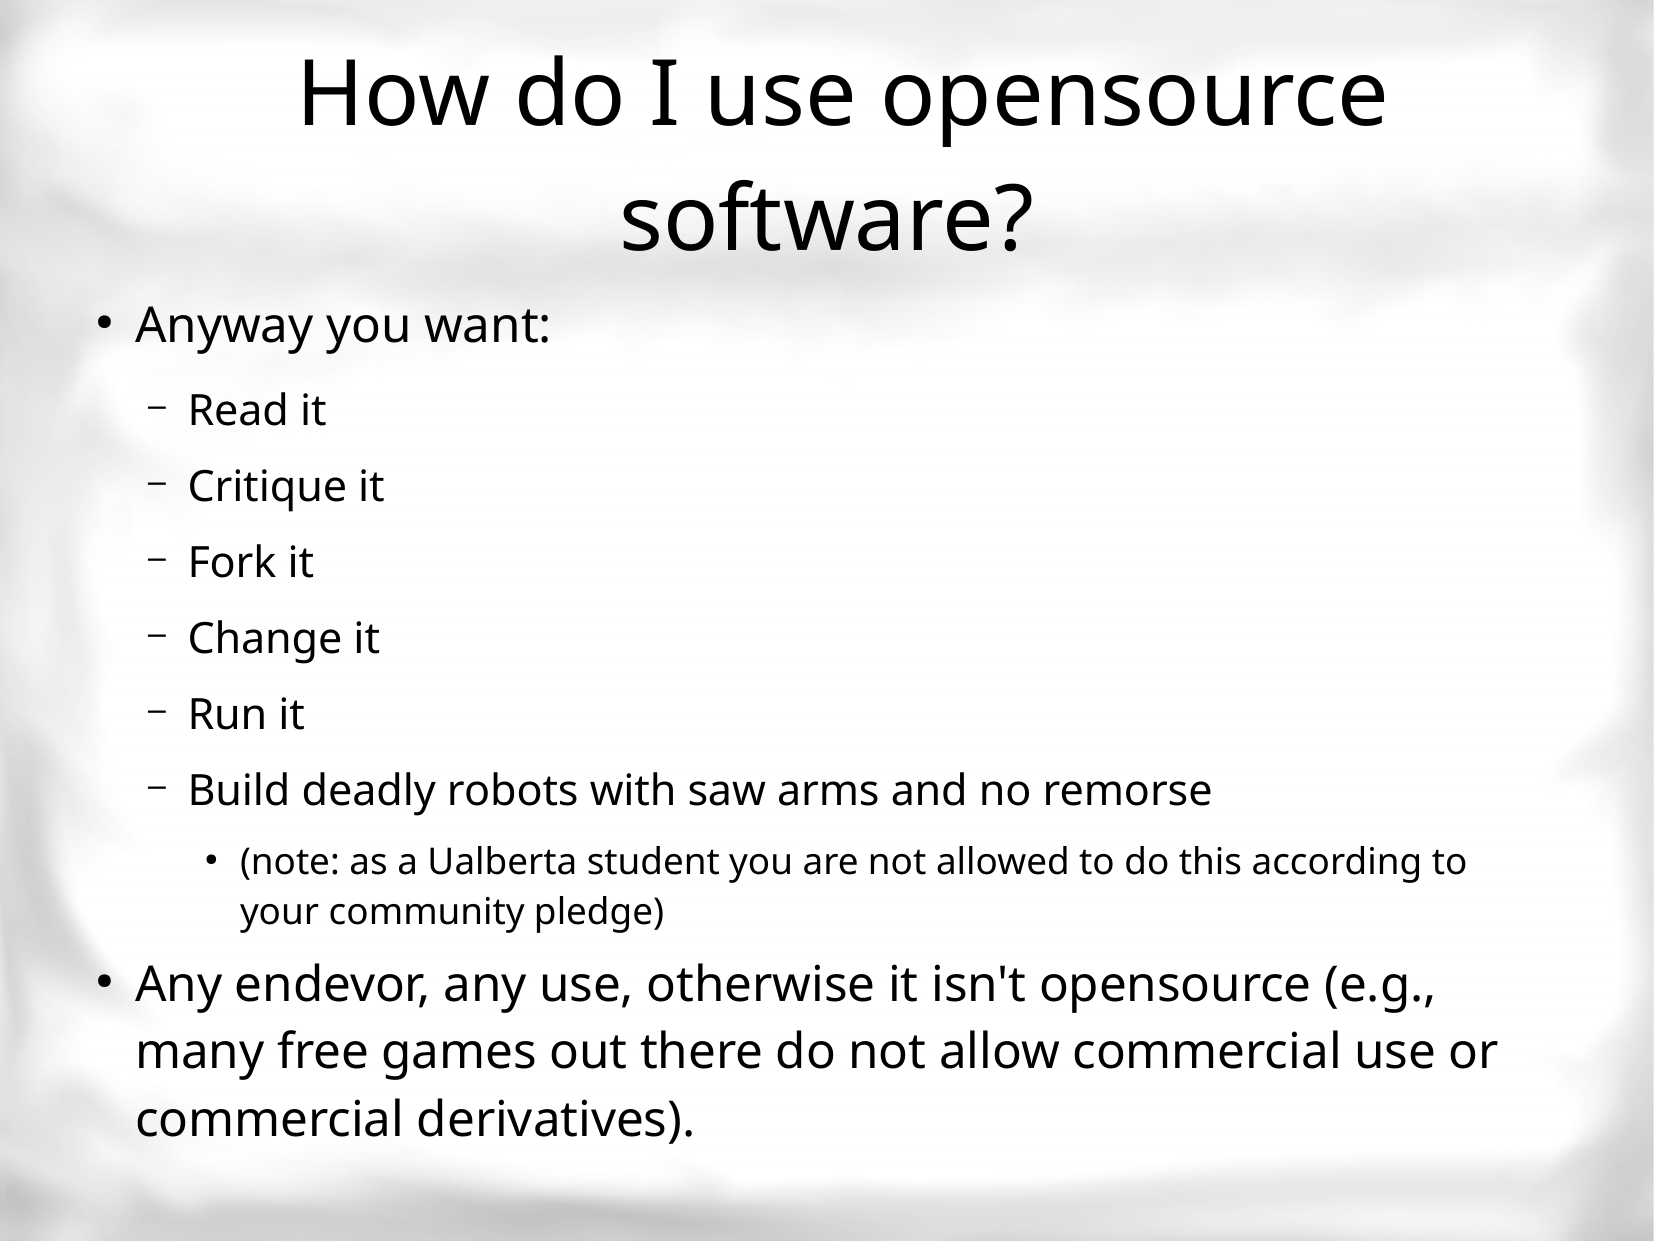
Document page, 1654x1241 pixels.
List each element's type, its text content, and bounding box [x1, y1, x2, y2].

list Anyway you want: Read it Critique it Fork it Change it Run it Build deadly robots with saw arms and no remorse (note: as a Ualberta student you are not allowed to do this according to your community pledge) Any endevor, any use, otherwise it isn't opensource (e.g., many free games out there do not allow commercial use or commercial derivatives). [82, 290, 1538, 1158]
picture [0, 0, 1654, 1241]
title How do I use opensource software? [82, 49, 1571, 257]
